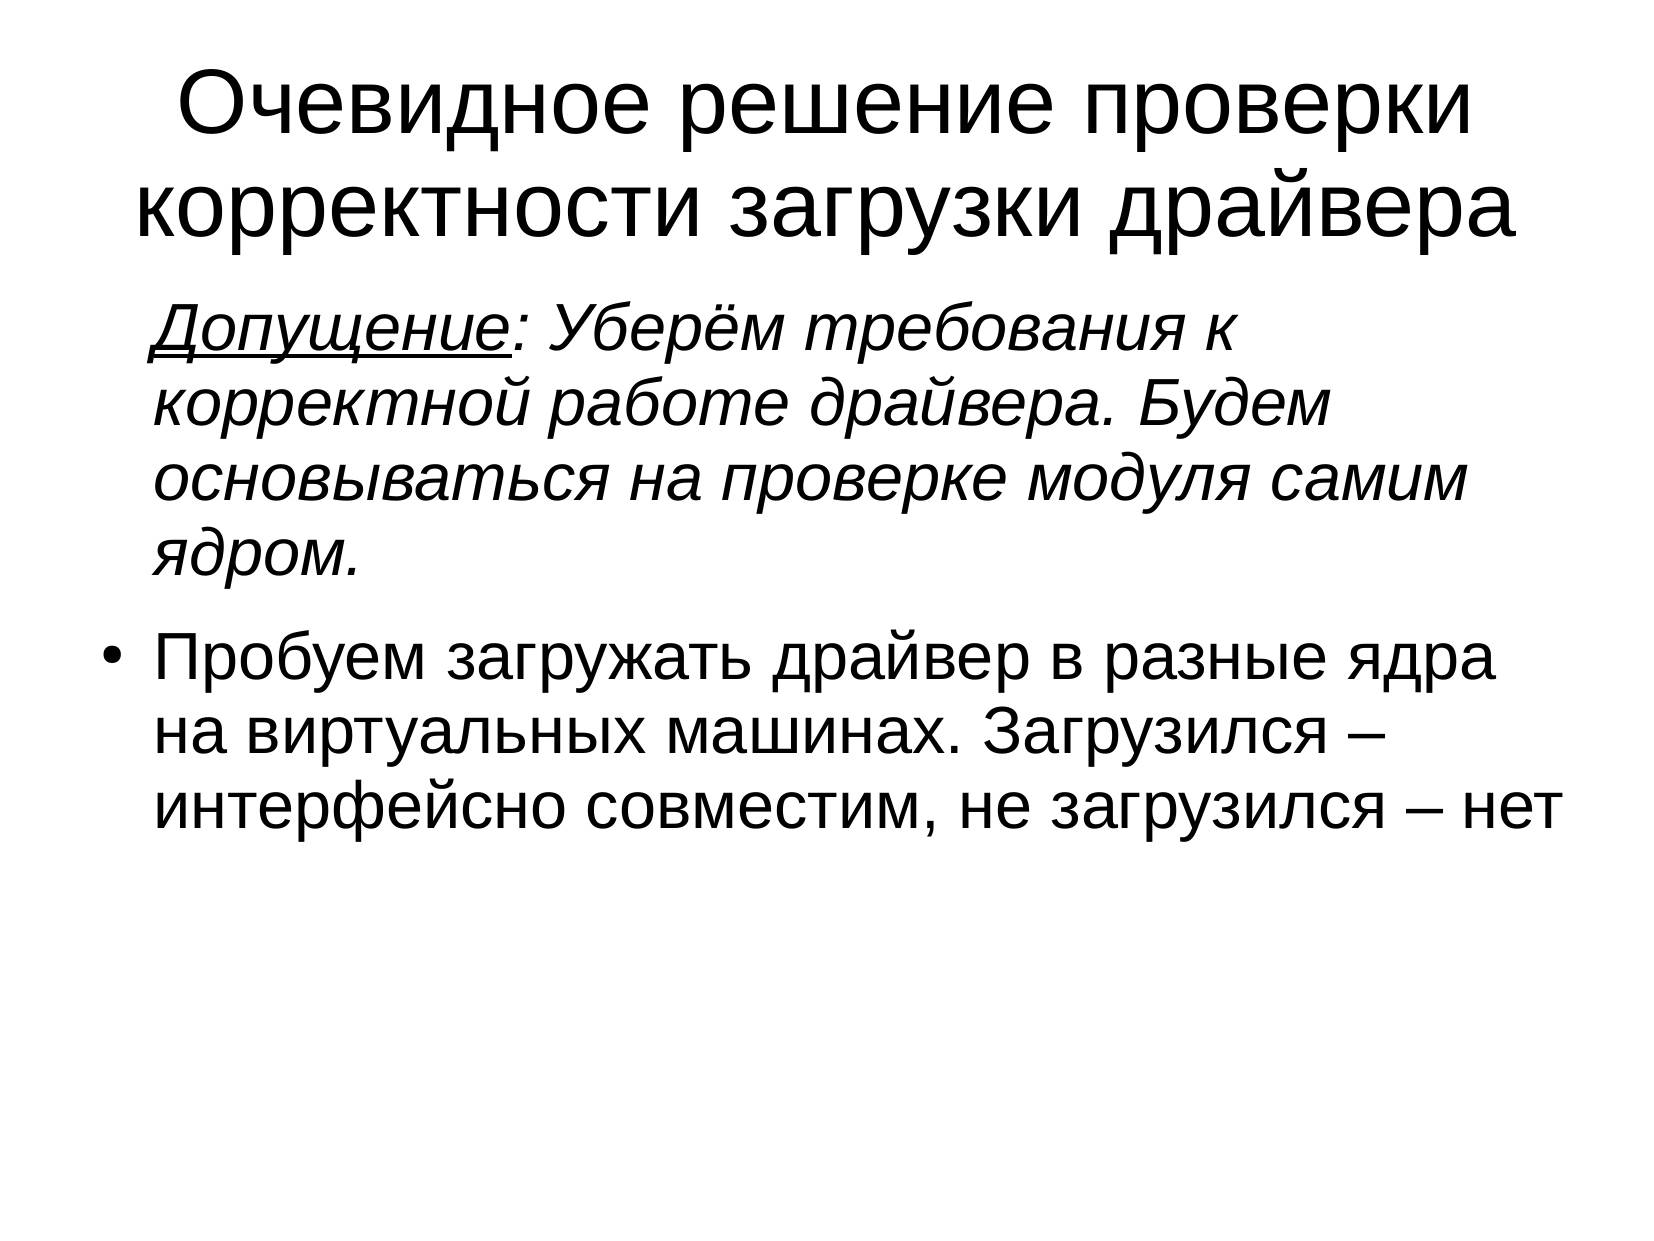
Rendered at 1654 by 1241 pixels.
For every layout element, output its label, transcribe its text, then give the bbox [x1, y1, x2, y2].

title Очевидное решение проверки корректности загрузки драйвера [82, 50, 1571, 256]
list Допущение: Уберём требования к корректной работе драйвера. Будем основываться на проверке модуля самим ядром. Пробуем загружать драйвер в разные ядра на виртуальных машинах. Загрузился – интерфейсно совместим, не загрузился – нет [82, 290, 1571, 1109]
